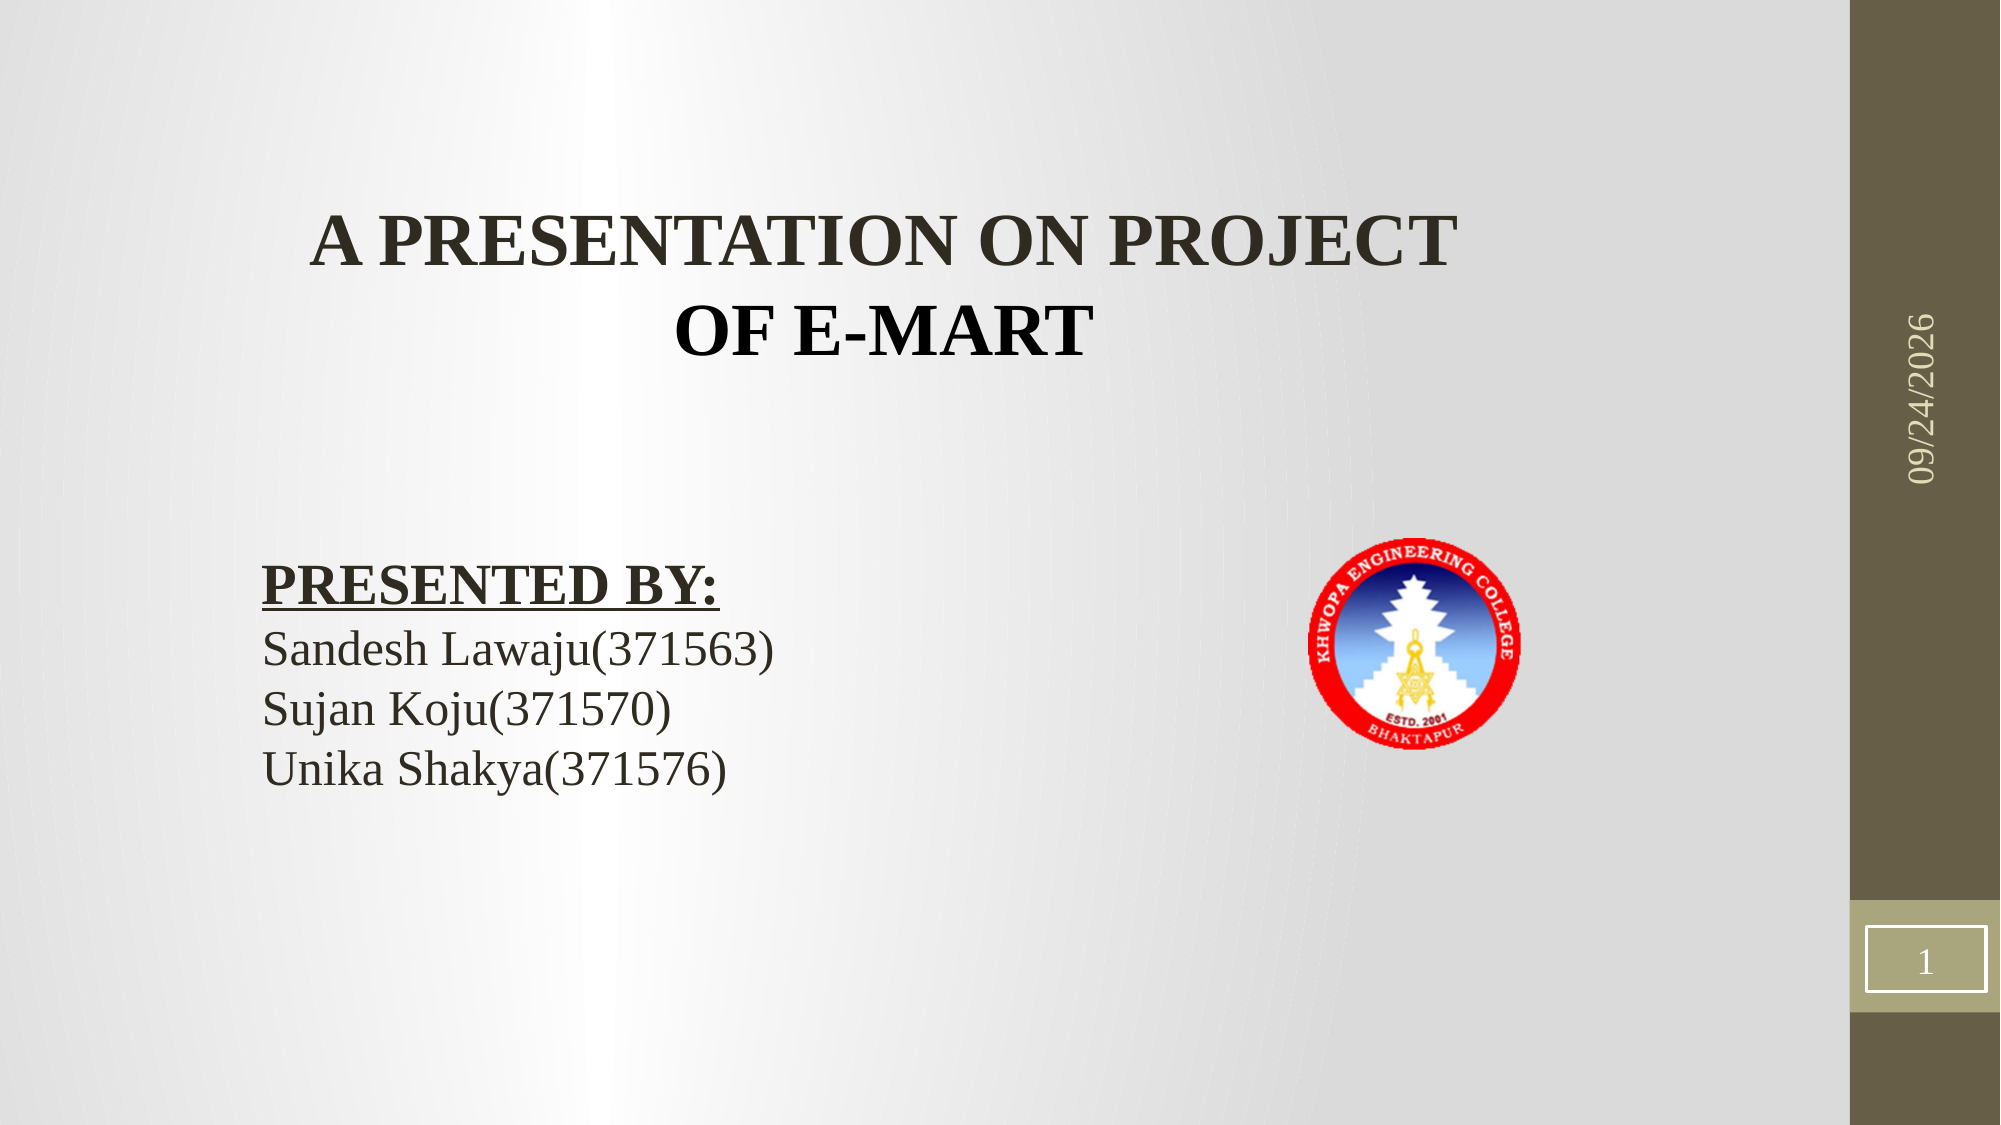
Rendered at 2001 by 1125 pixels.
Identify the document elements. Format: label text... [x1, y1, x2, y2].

picture [1308, 538, 1522, 751]
slide_number 11/22/2020 [1878, 100, 1959, 501]
text_box A PRESENTATION ON PROJECT OF E-MART [247, 107, 1522, 378]
slide_number <number> [1866, 926, 1987, 992]
text_box PRESENTED BY: Sandesh Lawaju(371563) Sujan Koju(371570) Unika Shakya(371576) [247, 538, 1398, 804]
